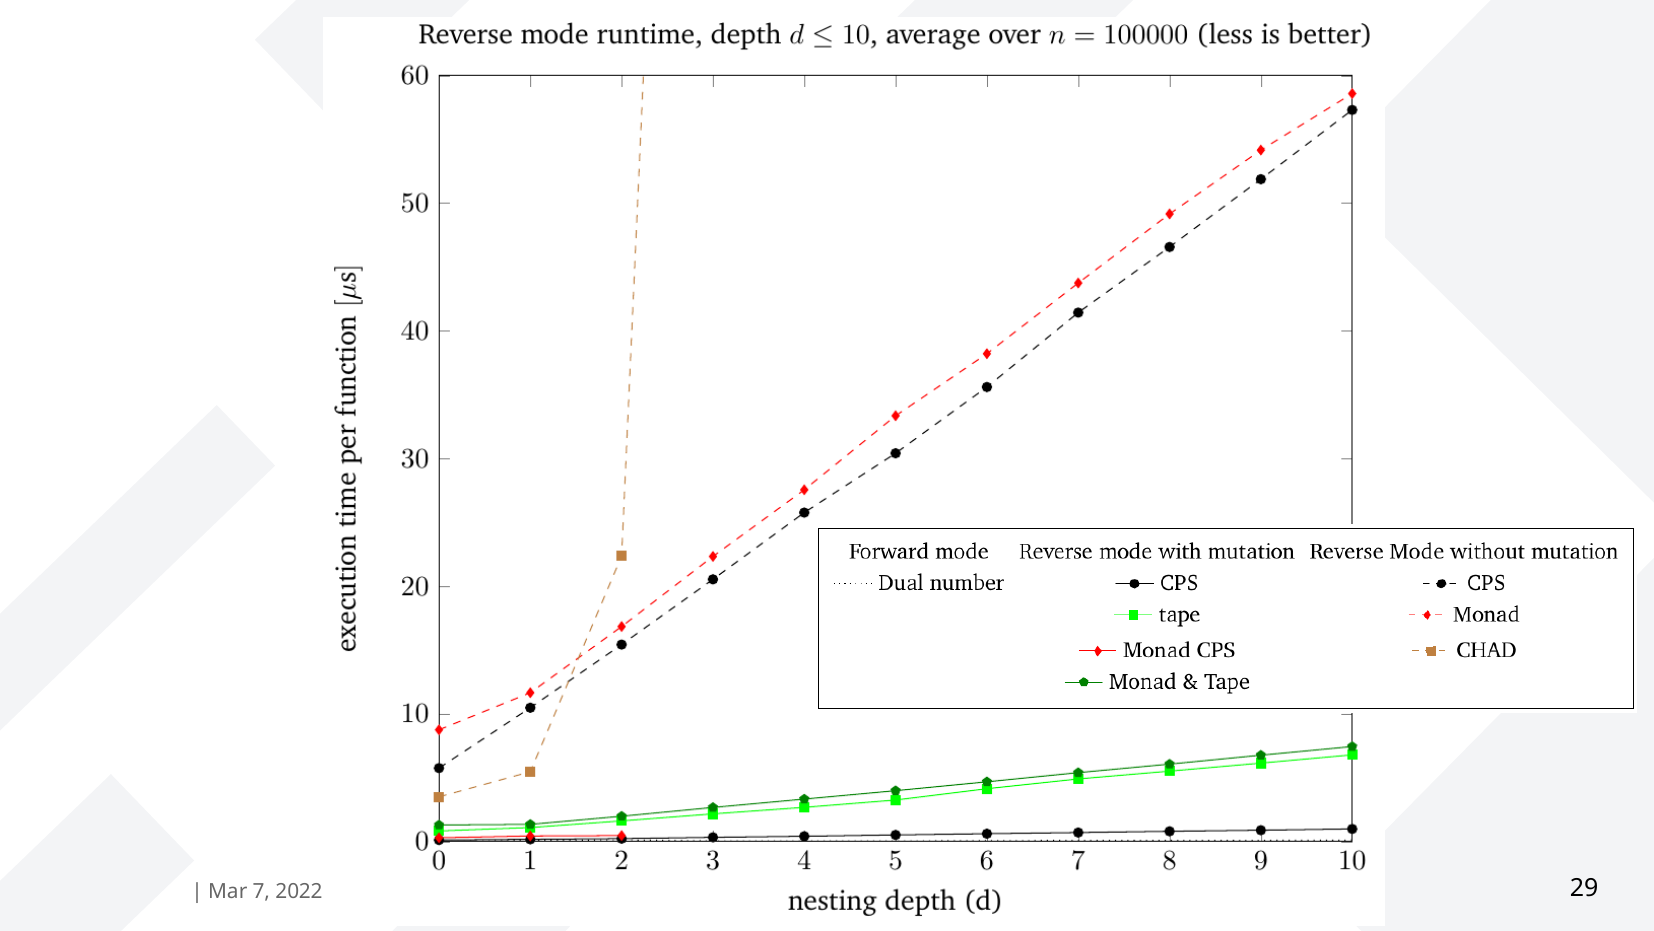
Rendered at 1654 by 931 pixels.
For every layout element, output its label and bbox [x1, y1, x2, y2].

picture [323, 17, 1637, 926]
